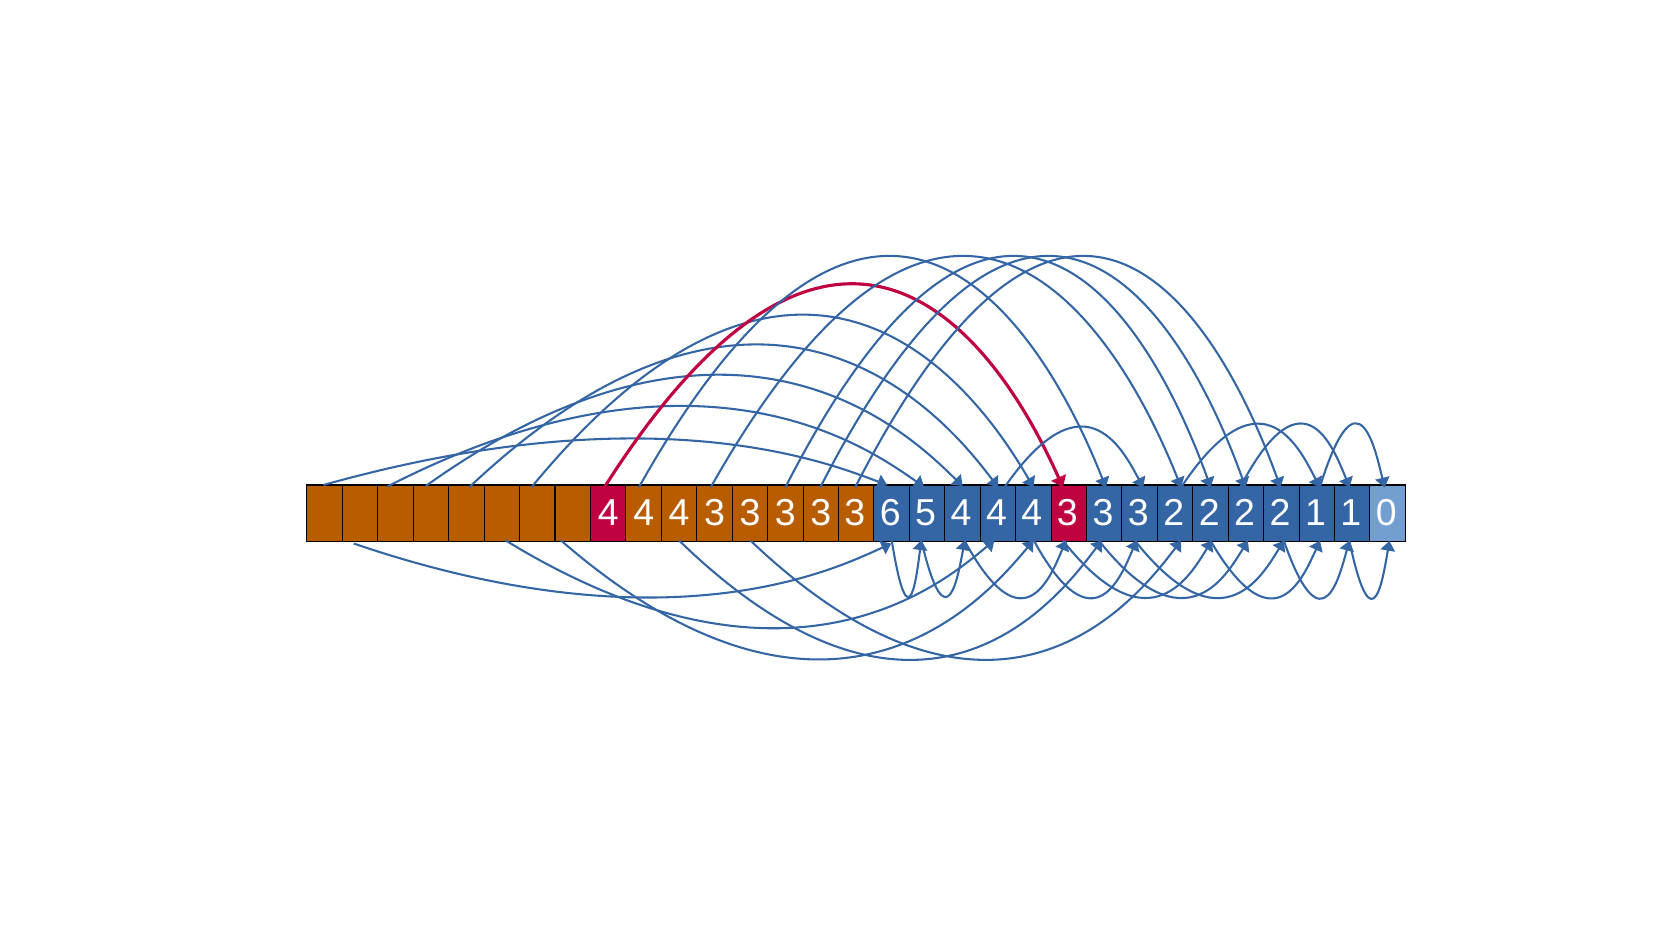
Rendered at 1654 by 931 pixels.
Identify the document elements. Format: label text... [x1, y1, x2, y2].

table_header [520, 486, 554, 541]
table_header [378, 486, 413, 541]
table_header [414, 486, 448, 541]
table_header 2 [1229, 486, 1263, 541]
table_header 3 [804, 486, 838, 541]
table_header [556, 486, 590, 541]
table_header 5 [910, 486, 944, 541]
table_header 4 [945, 486, 980, 541]
table_header 1 [1335, 486, 1369, 541]
table_header 2 [1193, 486, 1228, 541]
table_header 0 [1370, 486, 1405, 541]
table_header 4 [626, 486, 661, 541]
table_header 3 [1122, 486, 1157, 541]
table_header [307, 486, 342, 541]
table_header 4 [591, 486, 625, 541]
table_header 4 [1016, 486, 1051, 541]
table_header [485, 486, 519, 541]
table_header 3 [697, 486, 732, 541]
table_header [343, 486, 377, 541]
table_header 3 [1052, 486, 1086, 541]
table_header 4 [662, 486, 696, 541]
table_header 3 [733, 486, 767, 541]
table_header [449, 486, 484, 541]
table_header 3 [839, 486, 873, 541]
table_header 1 [1300, 486, 1334, 541]
table_header 6 [874, 486, 909, 541]
table_header 2 [1158, 486, 1192, 541]
table_header 2 [1264, 486, 1299, 541]
table_header 4 [981, 486, 1015, 541]
table_header 3 [768, 486, 803, 541]
table_header 3 [1087, 486, 1121, 541]
